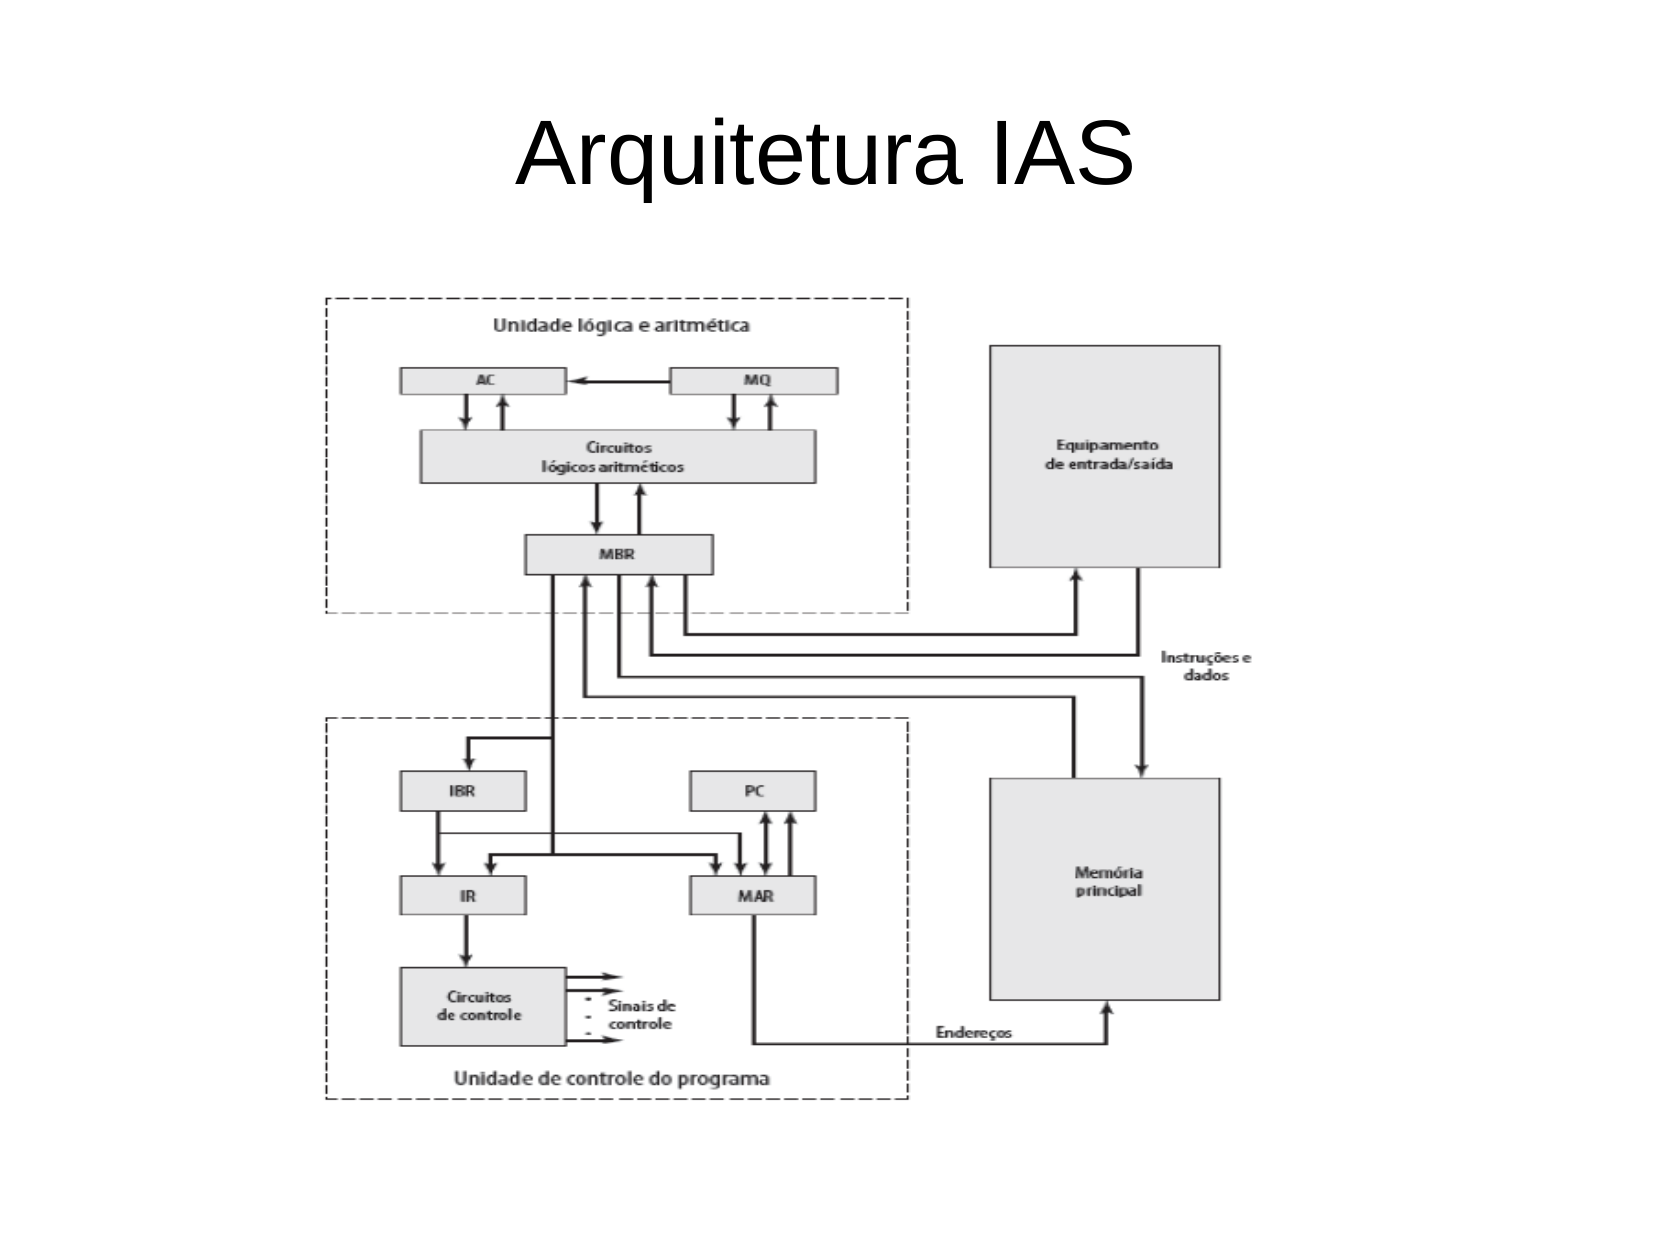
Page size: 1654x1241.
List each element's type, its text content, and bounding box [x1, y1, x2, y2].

title Arquitetura IAS [82, 49, 1571, 257]
picture [293, 295, 1294, 1106]
